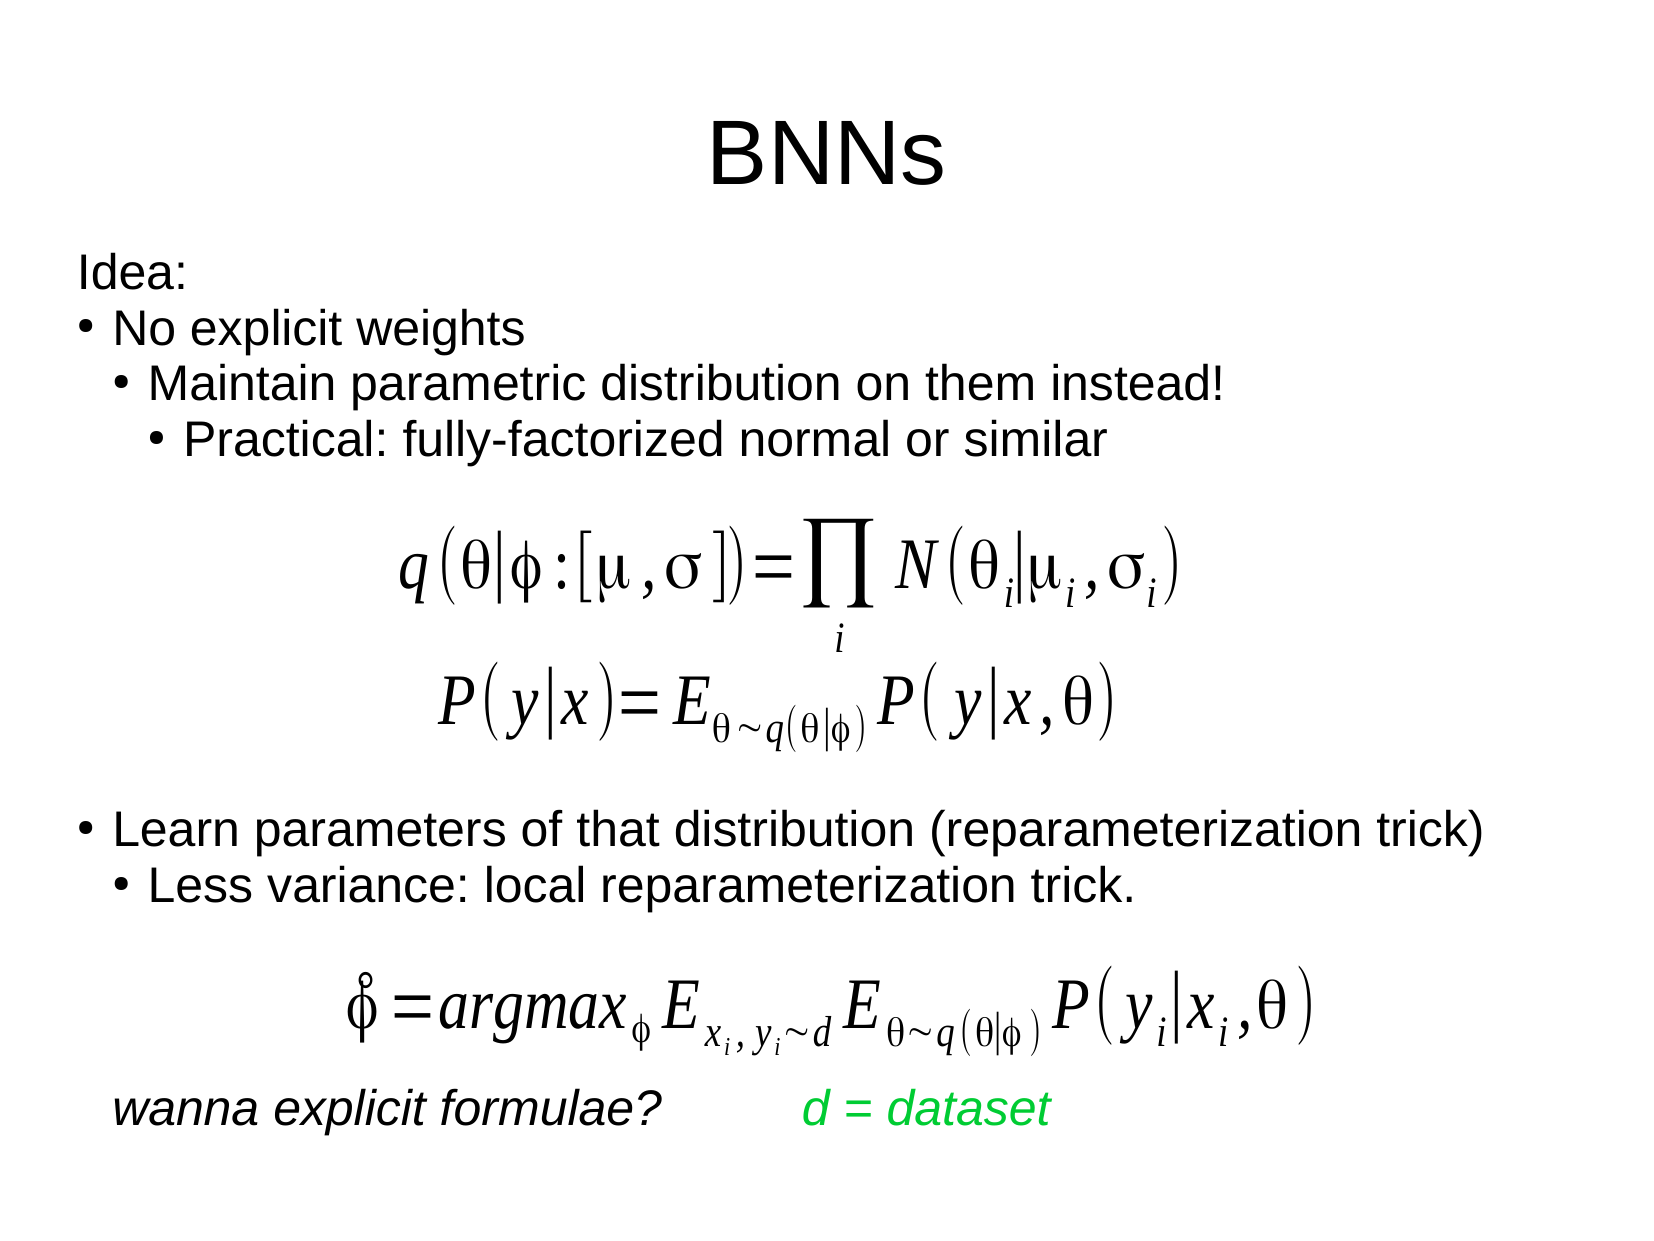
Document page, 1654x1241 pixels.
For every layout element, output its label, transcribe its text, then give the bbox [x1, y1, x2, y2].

chart [383, 511, 1197, 754]
chart [330, 960, 1330, 1062]
title BNNs [82, 49, 1571, 257]
subtitle Idea: No explicit weights Maintain parametric distribution on them instead! Practical: fully-factorized normal or similar Learn parameters of that distribution (reparameterization trick) Less variance: local reparameterization trick. wanna explicit formulae? d = dataset [76, 239, 1565, 1197]
